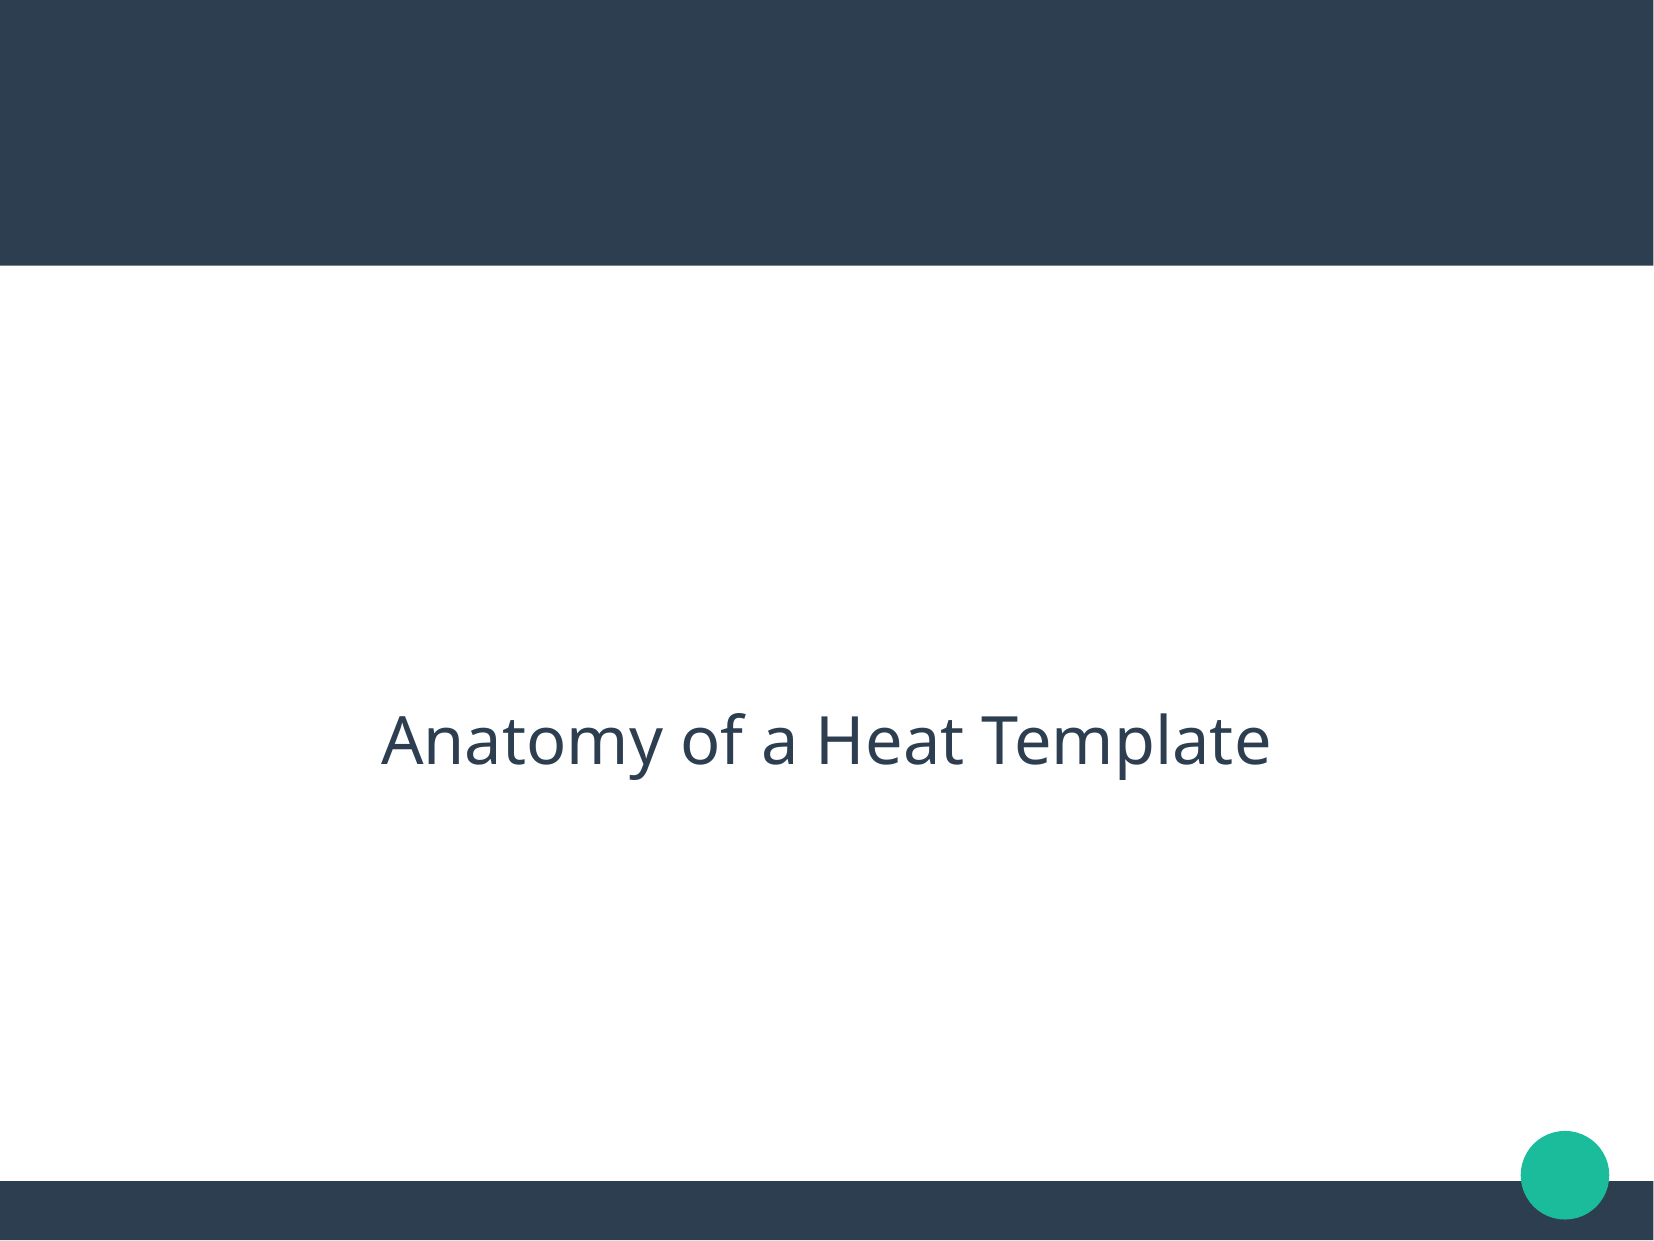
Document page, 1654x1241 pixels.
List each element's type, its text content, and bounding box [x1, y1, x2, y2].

subtitle Anatomy of a Heat Template [59, 324, 1595, 1152]
